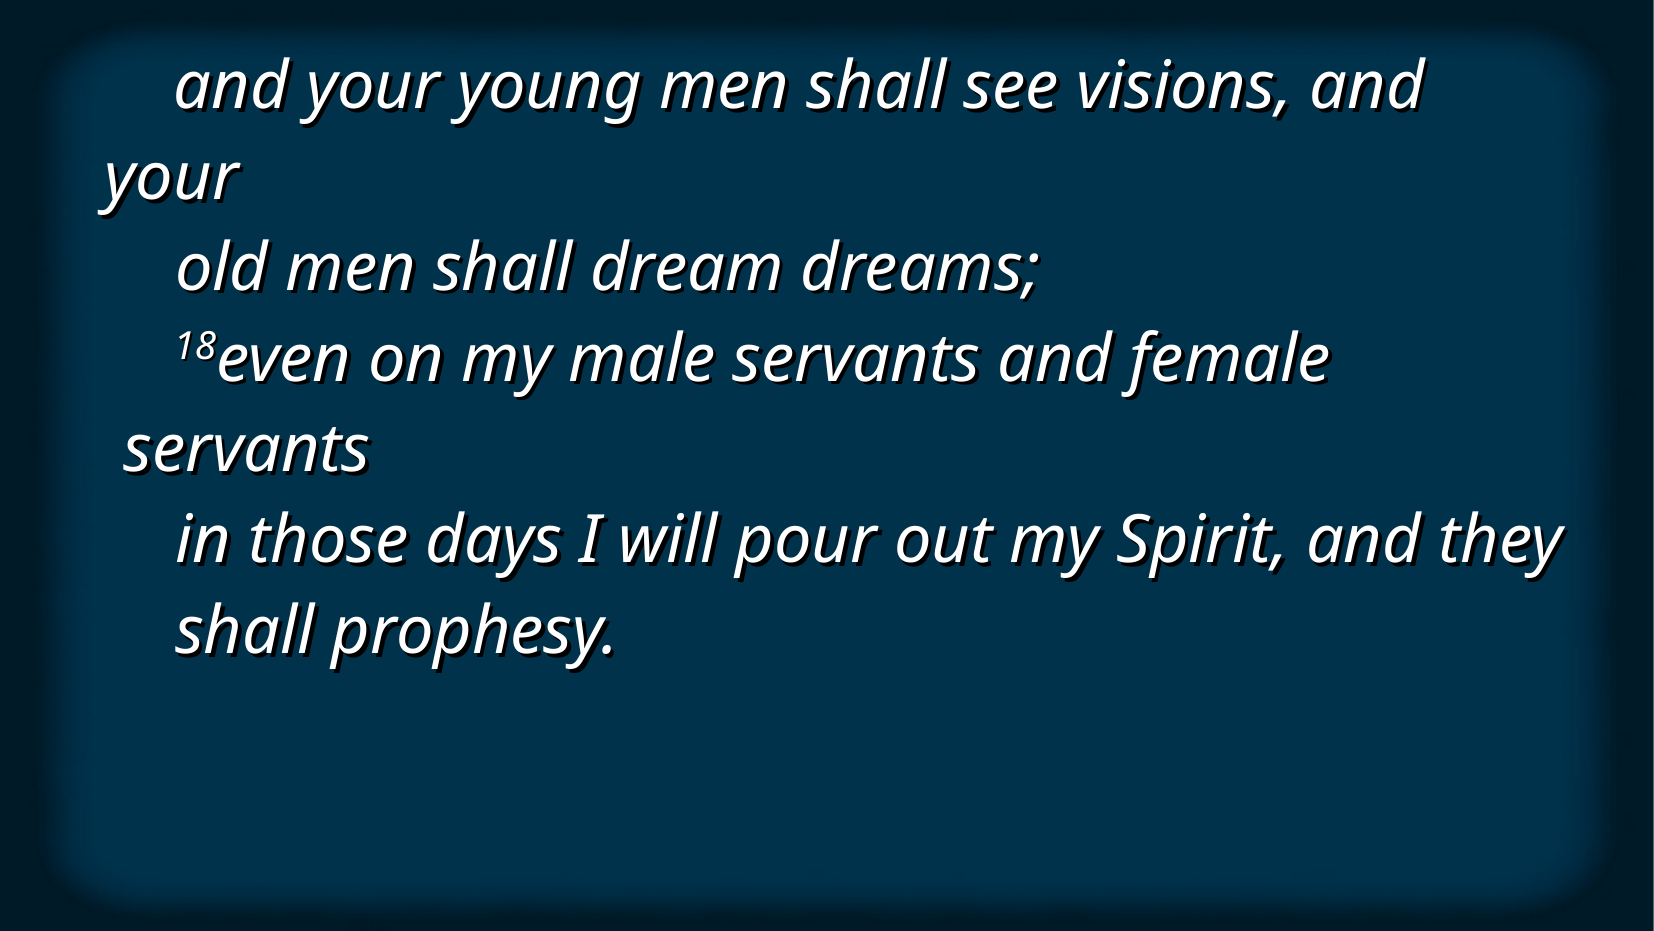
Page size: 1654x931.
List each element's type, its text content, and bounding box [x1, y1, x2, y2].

picture [0, 0, 1654, 931]
text_box and your young men shall see visions, and your old men shall dream dreams; 18even on my male servants and female servants in those days I will pour out my Spirit, and they shall prophesy. [90, 30, 1591, 496]
